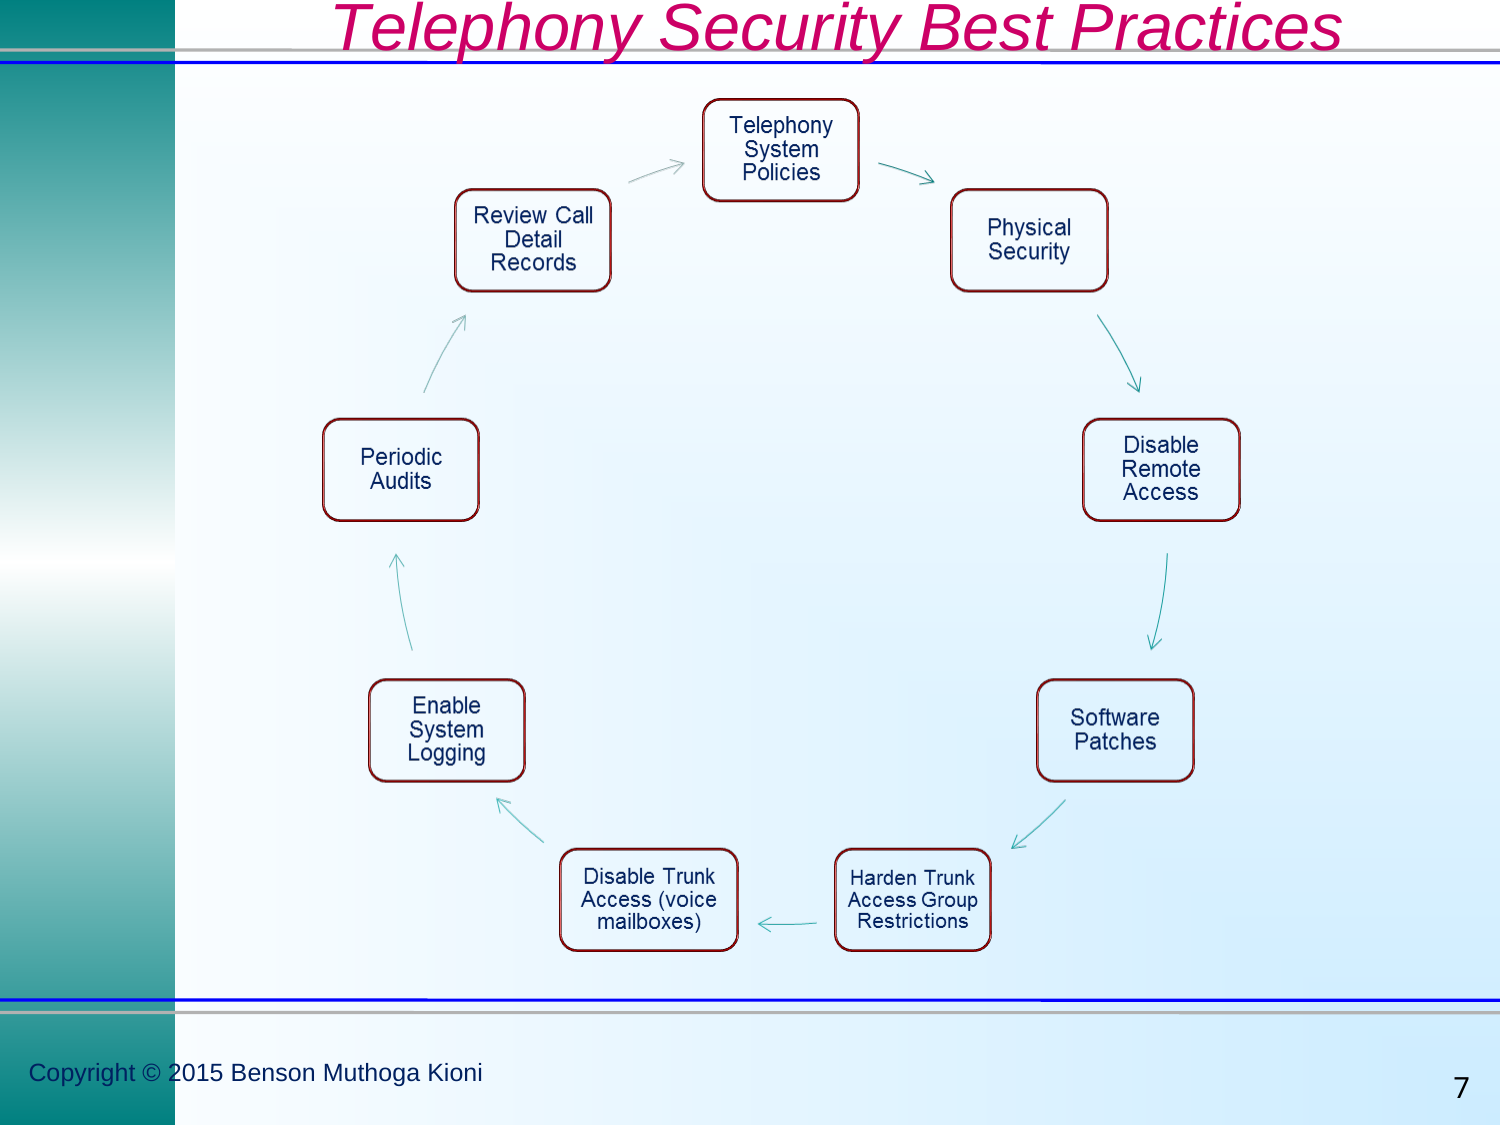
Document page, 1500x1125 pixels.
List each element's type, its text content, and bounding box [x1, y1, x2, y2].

text_box Telephony Security Best Practices [155, 0, 1500, 62]
picture [175, 1002, 1500, 1011]
picture [113, 65, 1500, 998]
picture [175, 1015, 1500, 1125]
